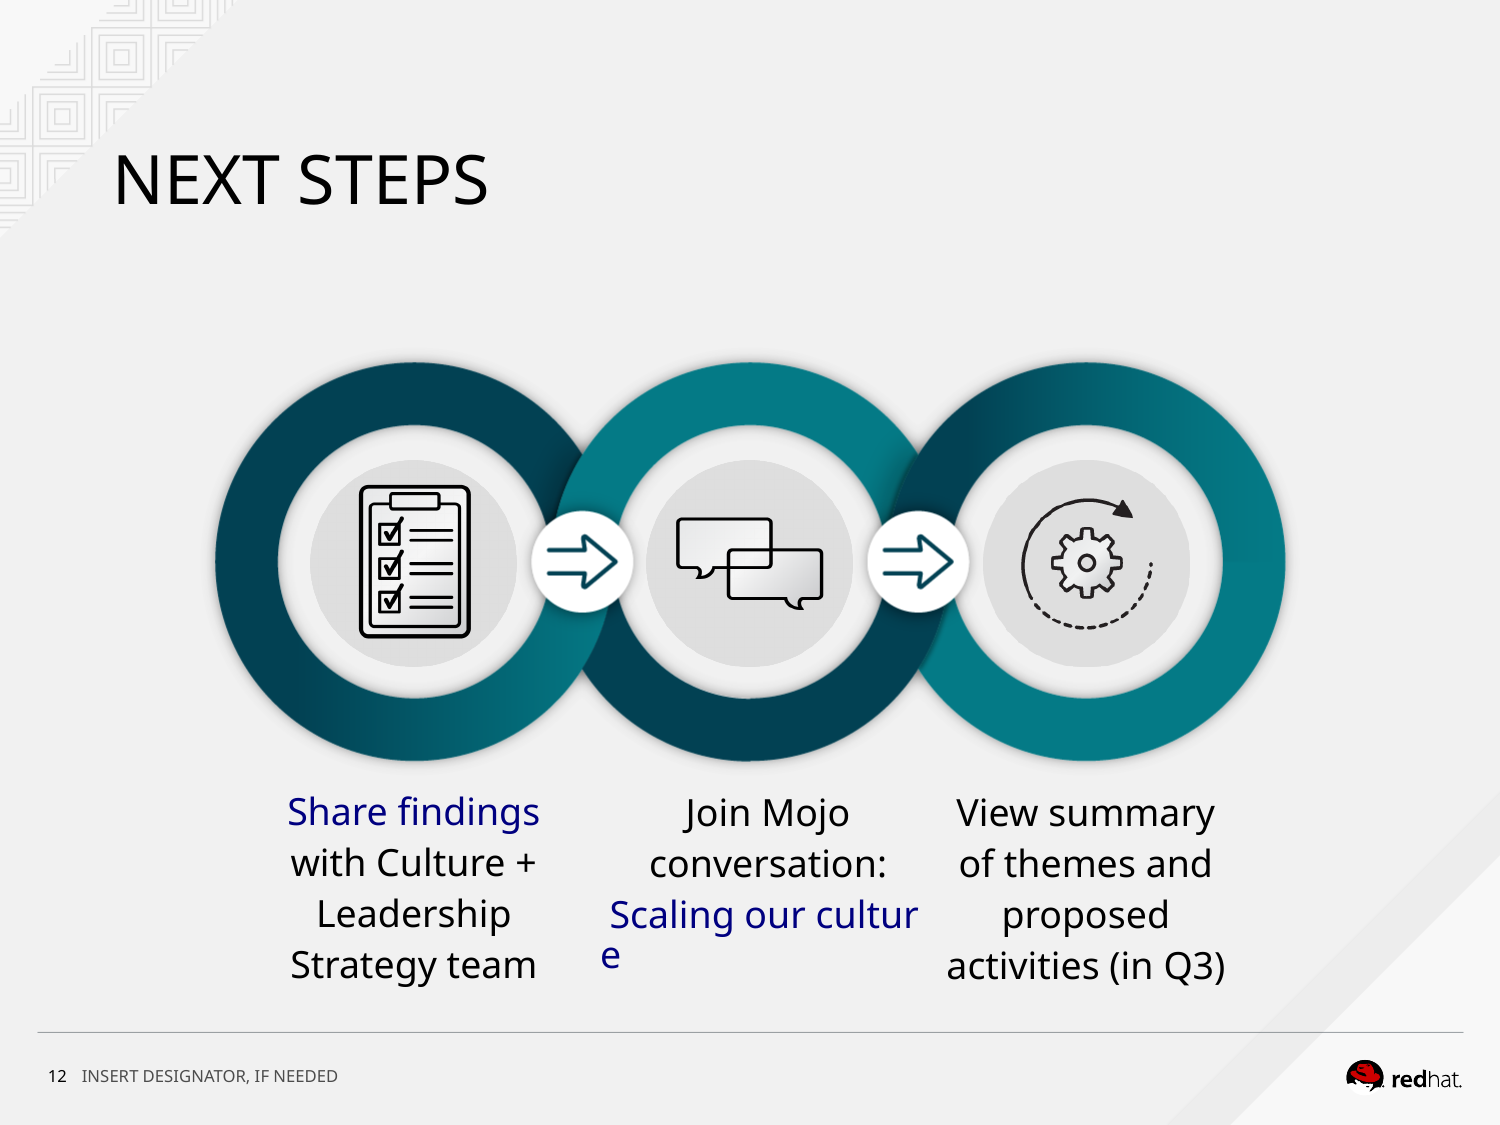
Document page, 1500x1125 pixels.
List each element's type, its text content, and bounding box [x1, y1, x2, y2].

text_box Join Mojo conversation: Scaling our culture [600, 786, 936, 991]
text_box View summary of themes and proposed activities (in Q3) [936, 786, 1237, 991]
title NEXT STEPS [112, 0, 1388, 225]
picture [0, 0, 1500, 1125]
text_box Share findings with Culture + Leadership Strategy team [263, 785, 564, 990]
